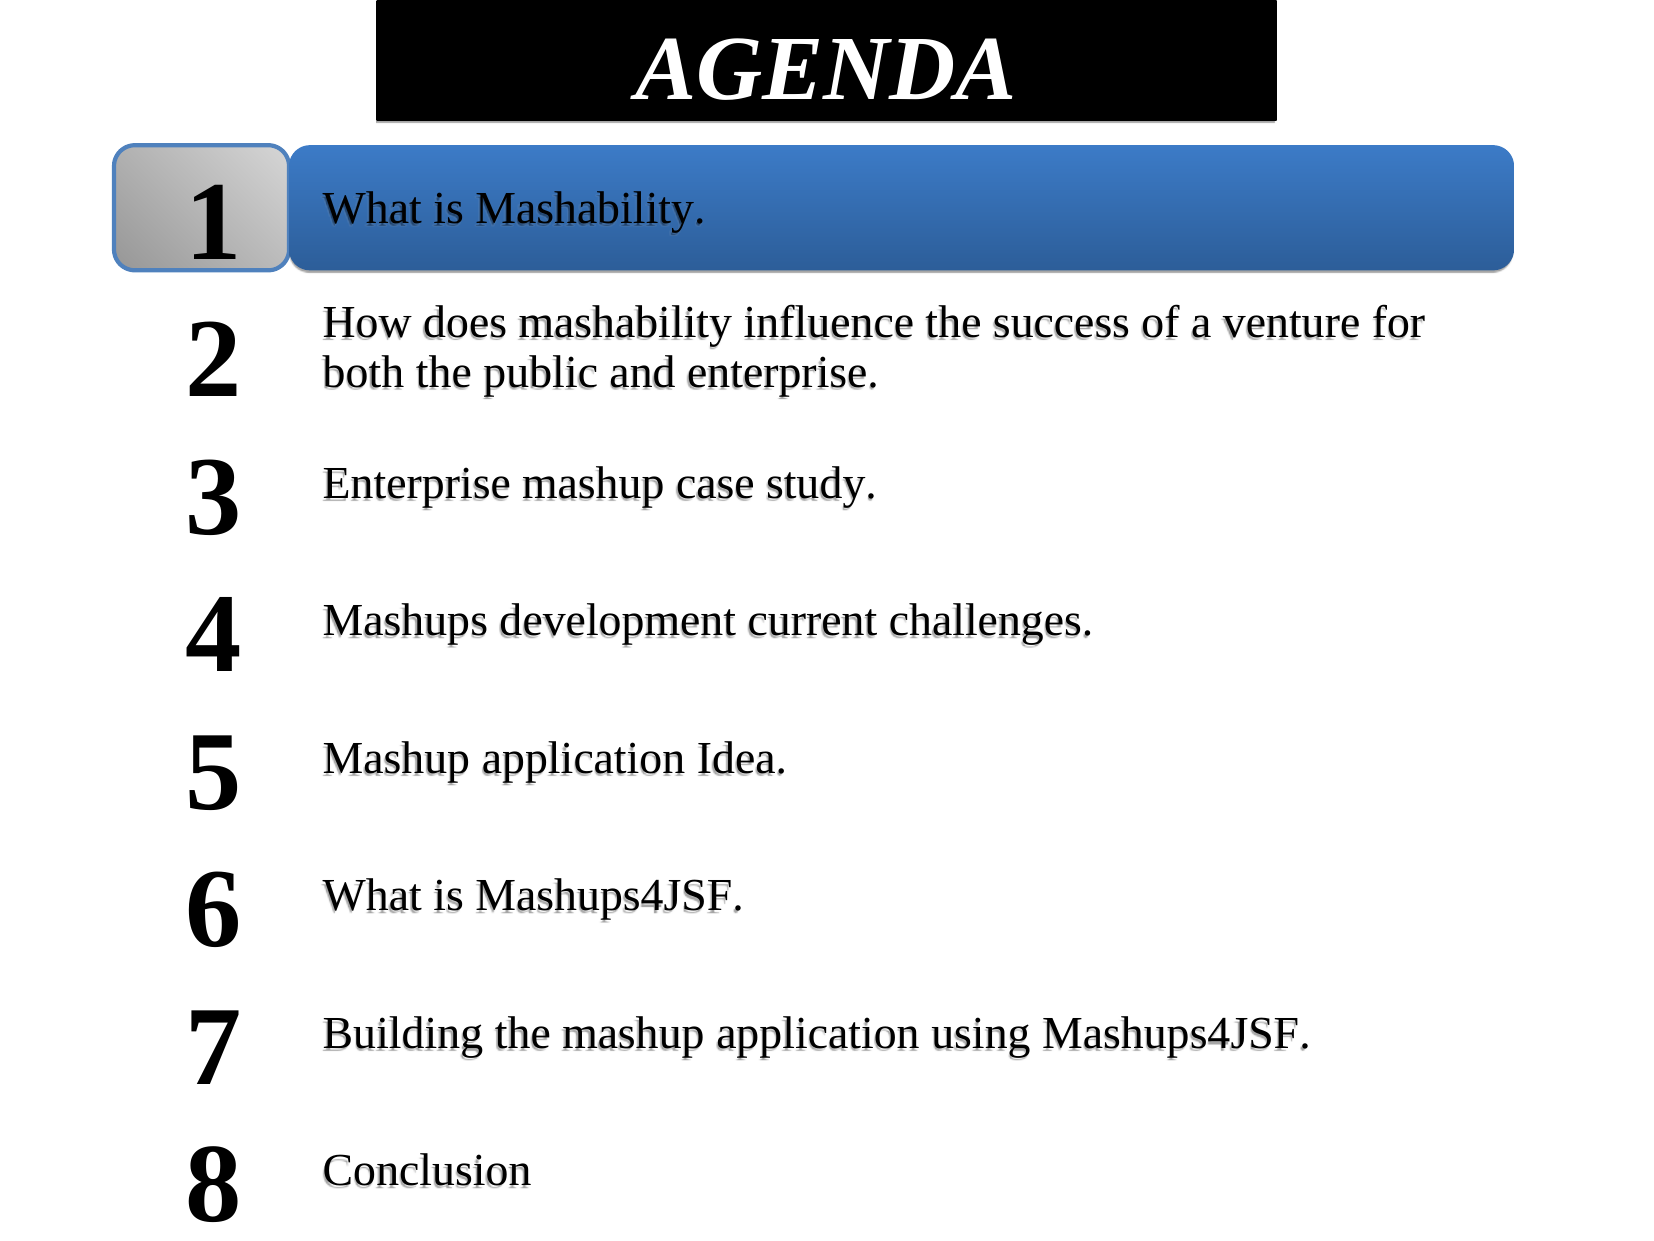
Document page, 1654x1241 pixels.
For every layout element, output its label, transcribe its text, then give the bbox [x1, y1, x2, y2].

text_box Building the mashup application using Mashups4JSF. [302, 970, 1527, 1096]
text_box Mashups development current challenges. [302, 557, 1527, 683]
text_box 6 [126, 832, 302, 958]
text_box Mashup application Idea. [302, 695, 1527, 821]
text_box 1 [126, 145, 302, 271]
text_box [295, 255, 318, 271]
text_box AGENDA [377, 0, 1277, 120]
text_box 3 [126, 420, 302, 546]
text_box 2 [126, 282, 302, 408]
text_box Conclusion [302, 1107, 1527, 1233]
text_box [114, 145, 143, 271]
text_box Enterprise mashup case study. [302, 420, 1527, 546]
text_box [296, 145, 316, 161]
text_box 7 [126, 970, 302, 1096]
text_box How does mashability influence the success of a venture for both the public and enterprise. [302, 282, 1527, 408]
text_box 4 [126, 557, 302, 683]
text_box What is Mashups4JSF. [302, 832, 1527, 958]
text_box What is Mashability. [302, 145, 1527, 271]
text_box 5 [126, 695, 302, 821]
text_box 8 [126, 1107, 302, 1233]
